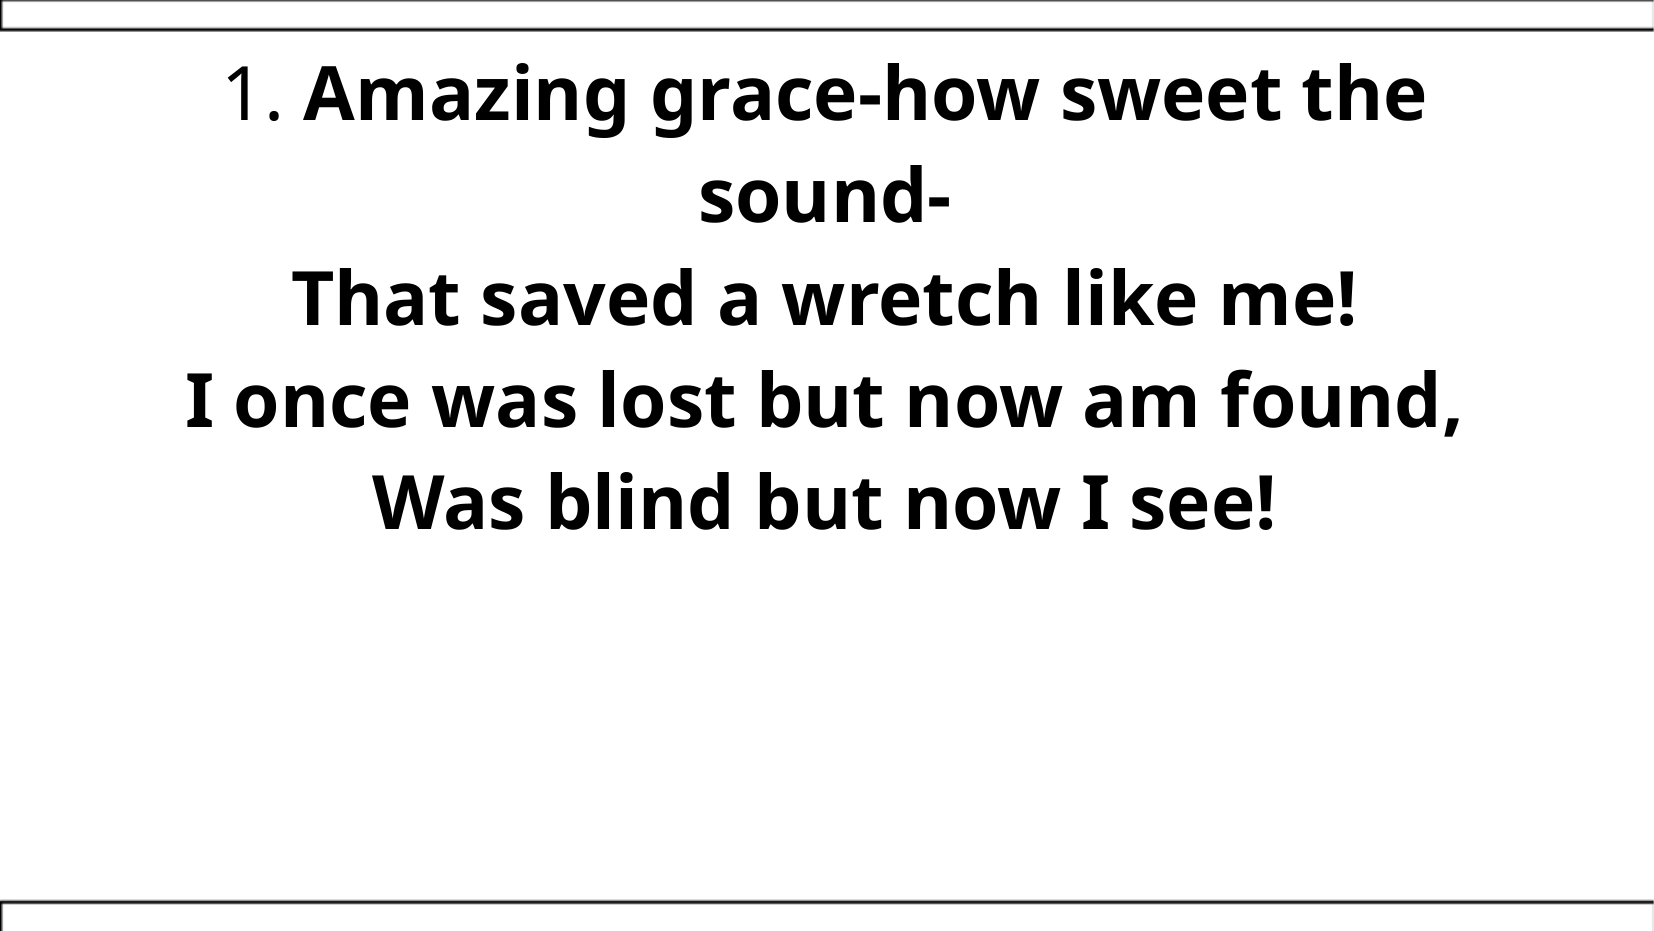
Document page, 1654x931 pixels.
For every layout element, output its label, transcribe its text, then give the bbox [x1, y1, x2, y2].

text_box 1. Amazing grace-how sweet the sound- That saved a wretch like me! I once was lost but now am found, Was blind but now I see! [75, 33, 1576, 448]
picture [0, 0, 1654, 931]
